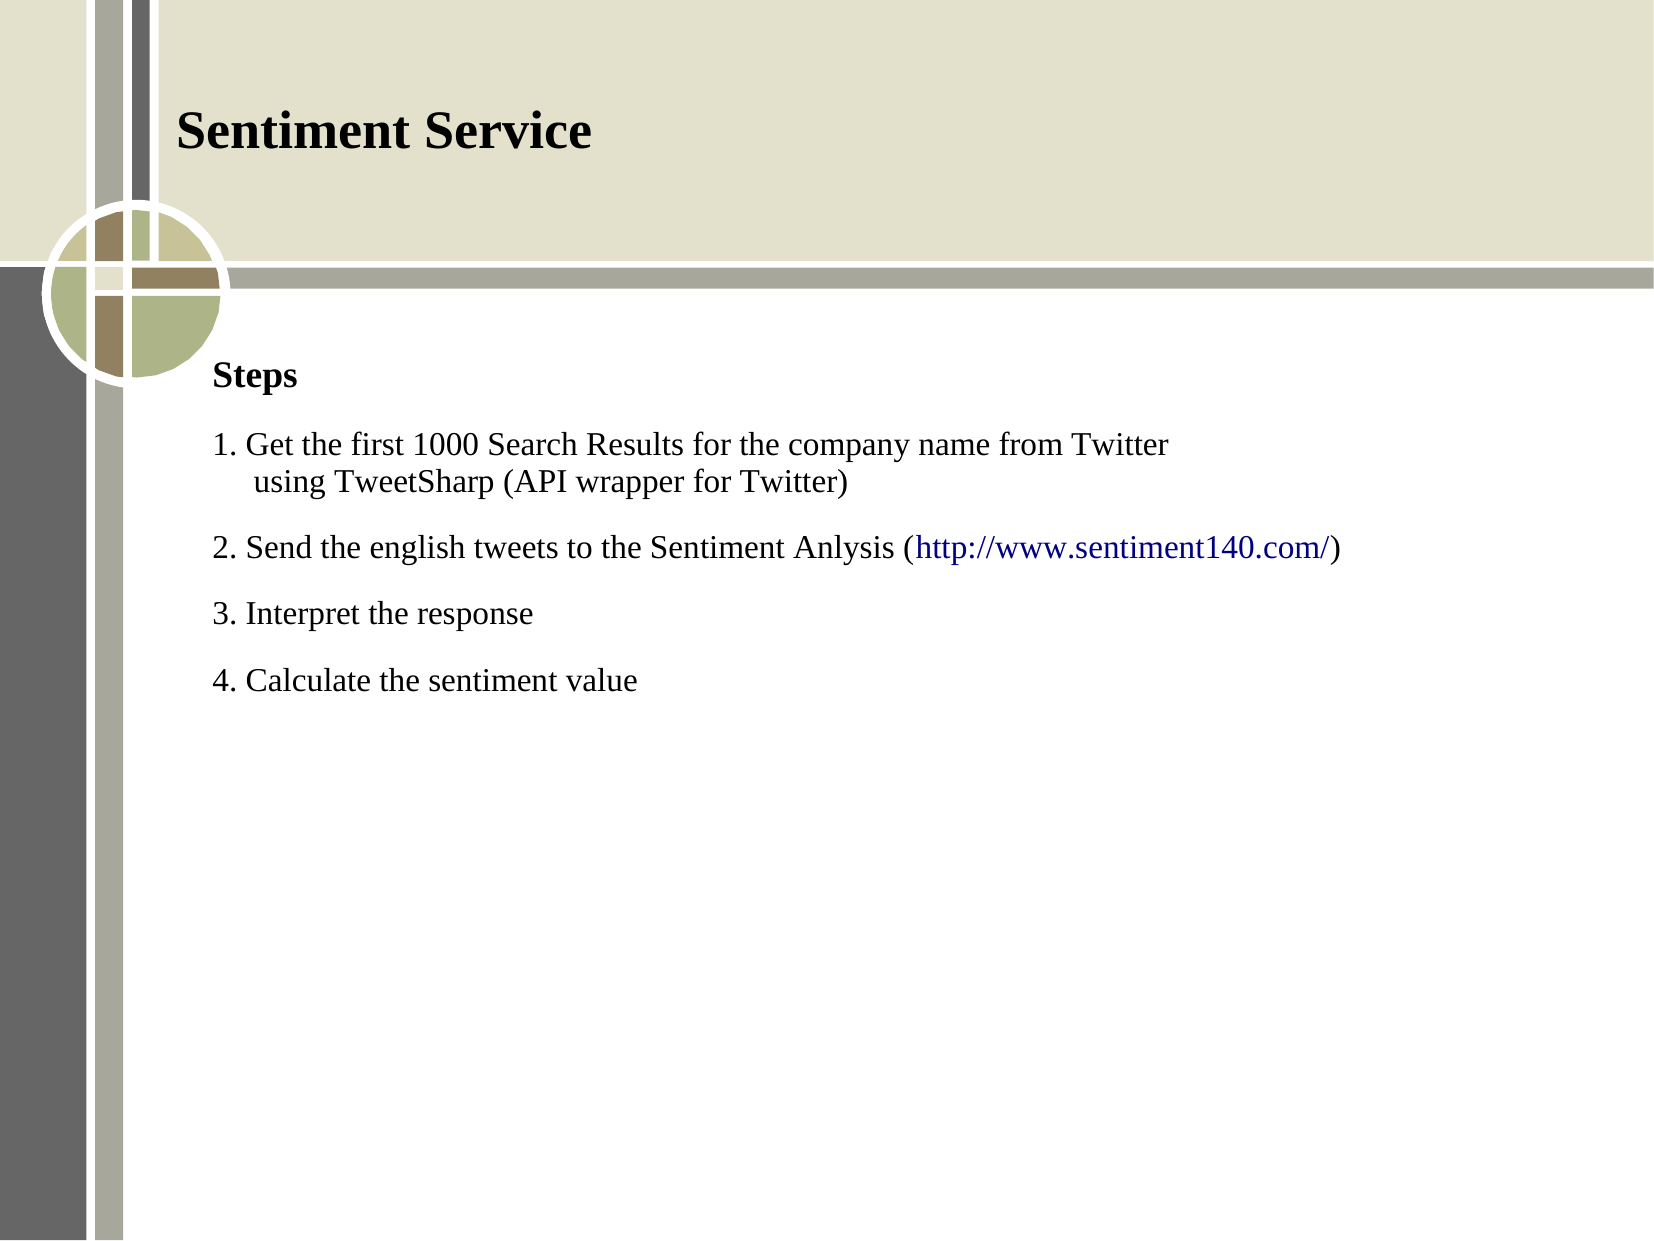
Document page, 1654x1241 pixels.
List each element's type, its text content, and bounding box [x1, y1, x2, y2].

list Steps 1. Get the first 1000 Search Results for the company name from Twitter using TweetSharp (API wrapper for Twitter) 2. Send the english tweets to the Sentiment Anlysis (http://www.sentiment140.com/) 3. Interpret the response 4. Calculate the sentiment value [141, 354, 1458, 1042]
title Sentiment Service [176, 27, 1589, 235]
